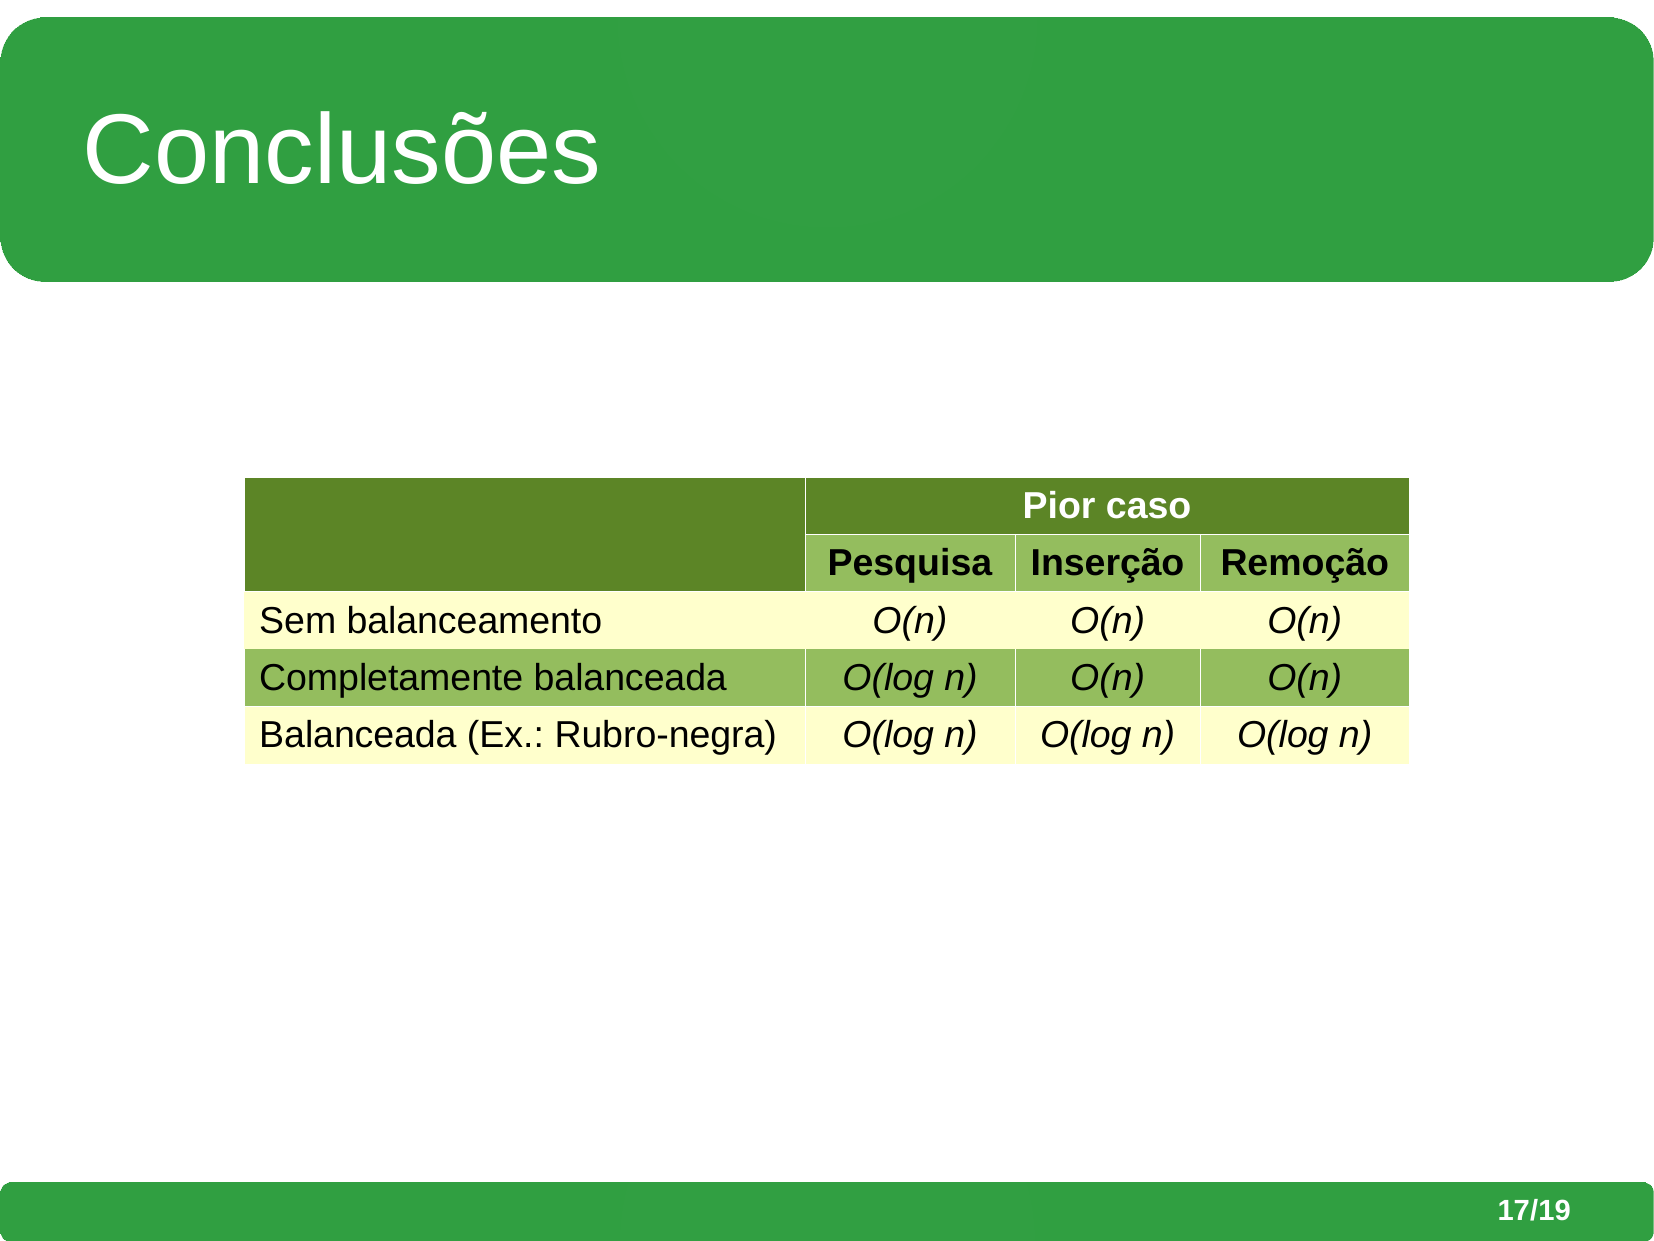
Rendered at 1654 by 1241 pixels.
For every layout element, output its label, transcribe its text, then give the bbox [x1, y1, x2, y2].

table_cell Sem balanceamento [244, 592, 805, 649]
table_cell O(log n) [1201, 707, 1409, 764]
title Conclusões [82, 47, 1571, 252]
table_header Pior caso [806, 478, 1409, 534]
table_header [245, 478, 805, 591]
table_cell O(n) [1016, 649, 1200, 706]
table_cell Remoção [1201, 535, 1409, 591]
table_cell O(log n) [806, 649, 1015, 706]
table_cell O(log n) [1016, 707, 1200, 764]
table_cell O(log n) [806, 707, 1015, 764]
table_cell O(n) [805, 592, 1015, 649]
table_cell Balanceada (Ex.: Rubro-negra) [245, 707, 805, 764]
table_cell Pesquisa [806, 535, 1015, 591]
table_cell Inserção [1016, 535, 1200, 591]
table_cell Completamente balanceada [245, 649, 805, 706]
table_cell O(n) [1200, 592, 1409, 649]
table_cell O(n) [1201, 649, 1409, 706]
table_cell O(n) [1015, 592, 1200, 649]
